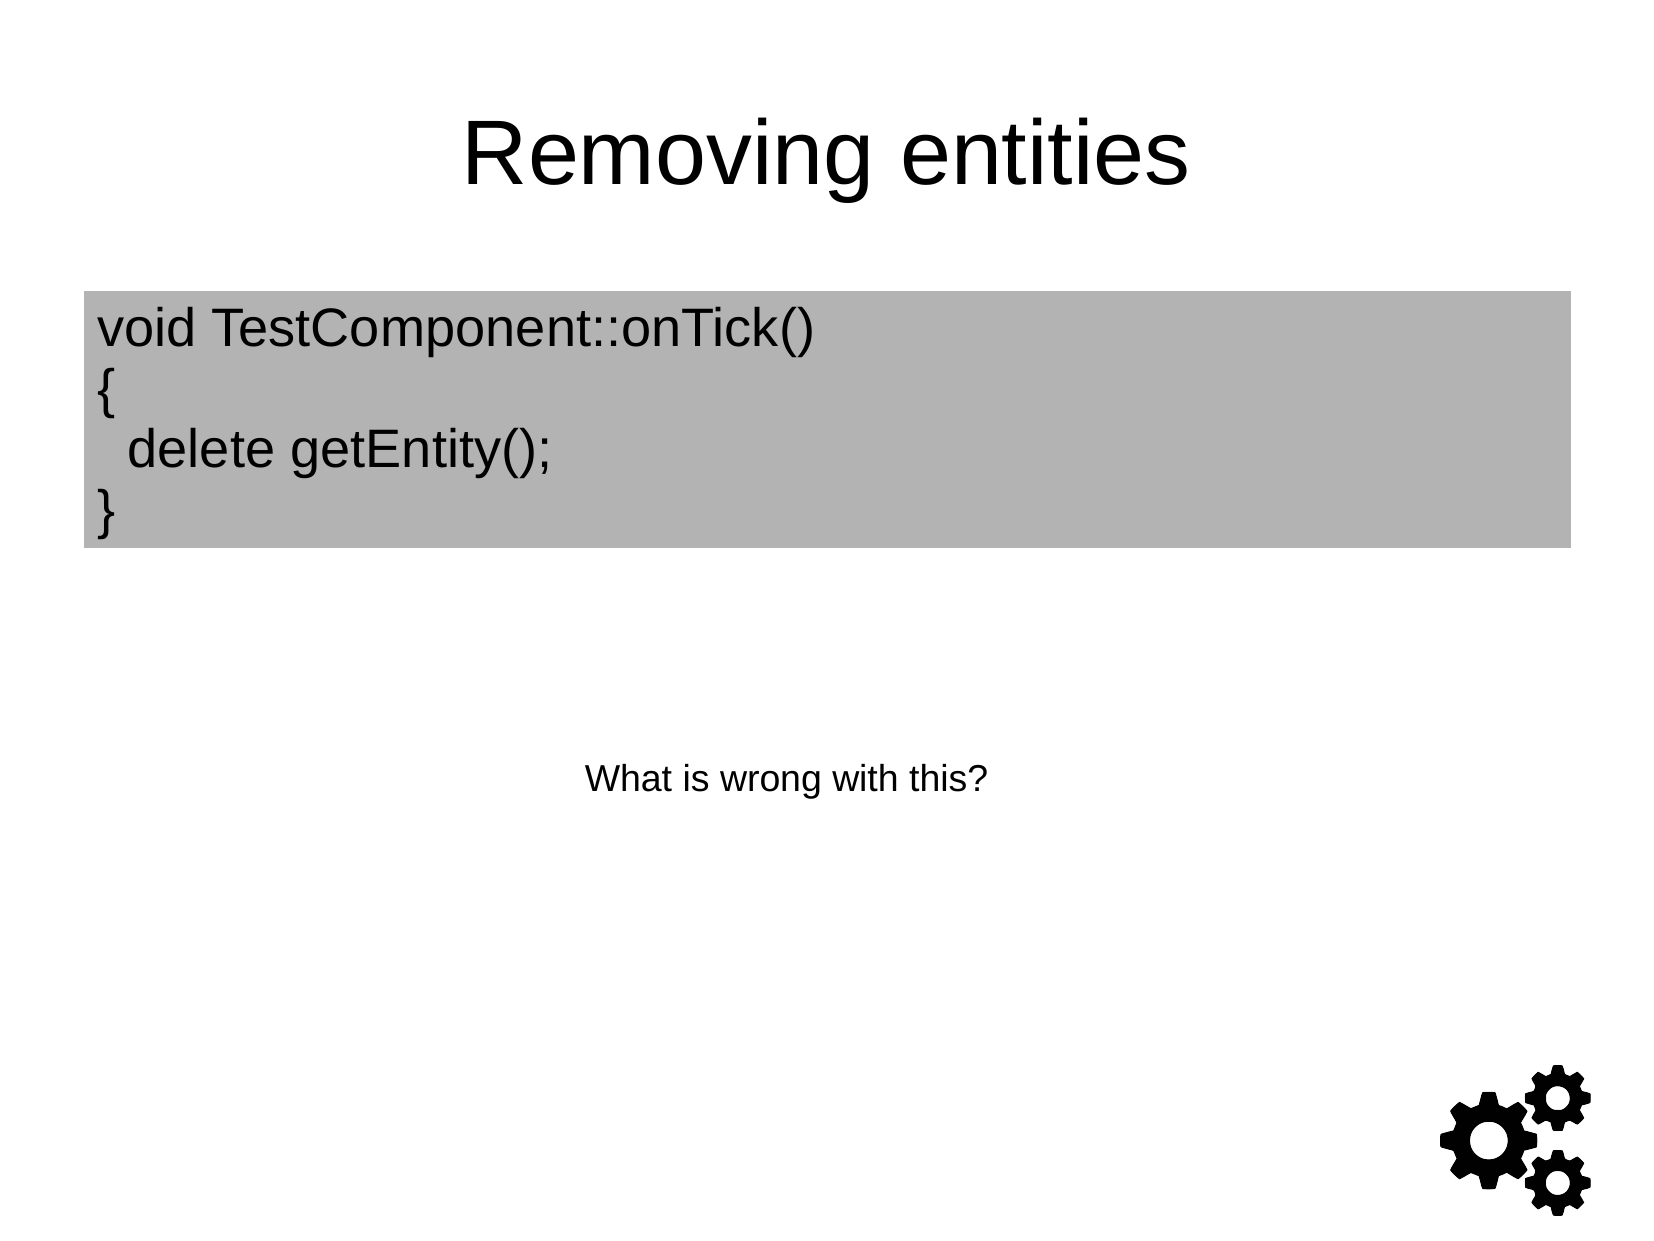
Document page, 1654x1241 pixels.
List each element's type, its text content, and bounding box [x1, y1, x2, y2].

text_box What is wrong with this? [570, 750, 1486, 807]
picture [1440, 1065, 1591, 1216]
table_header void TestComponent::onTick() { delete getEntity(); } [84, 291, 1571, 548]
title Removing entities [82, 49, 1571, 257]
